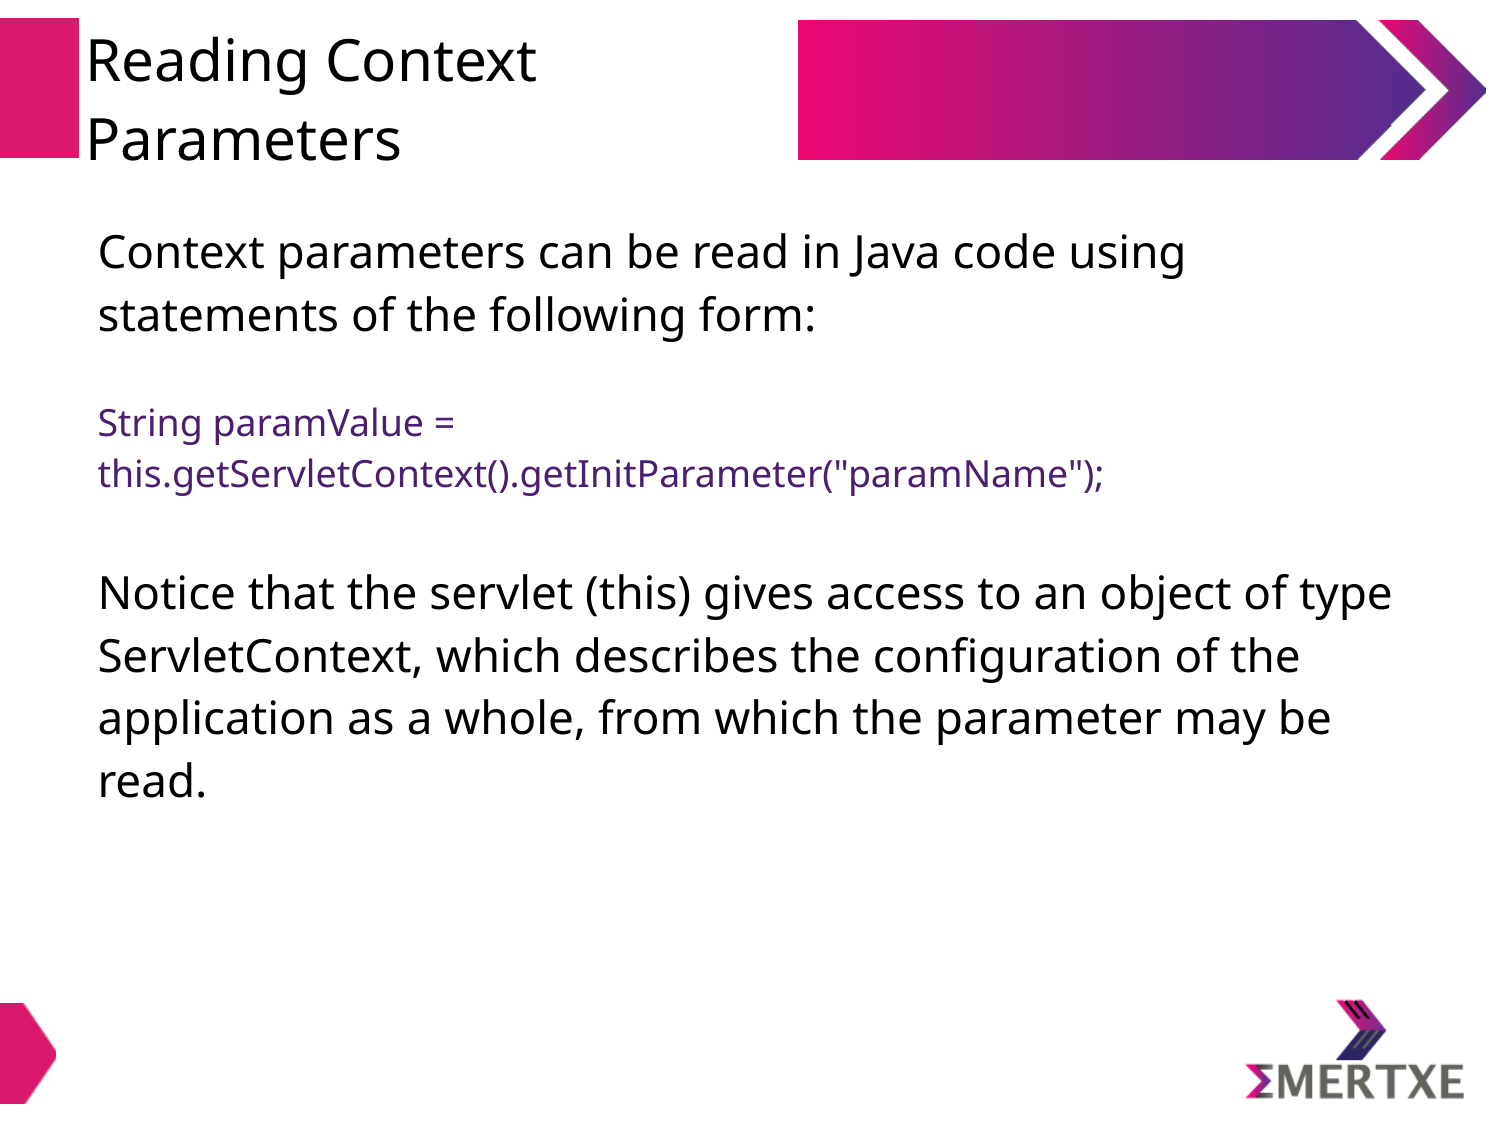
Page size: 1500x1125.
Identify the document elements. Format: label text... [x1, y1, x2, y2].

picture [1245, 996, 1465, 1099]
text_box Context parameters can be read in Java code using statements of the following form: String paramValue = this.getServletContext().getInitParameter("paramName"); Notice that the servlet (this) gives access to an object of type ServletContext, which describes the configuration of the application as a whole, from which the parameter may be read. [82, 212, 1430, 734]
picture [798, 20, 1486, 160]
text_box Reading Context Parameters [70, 11, 756, 163]
